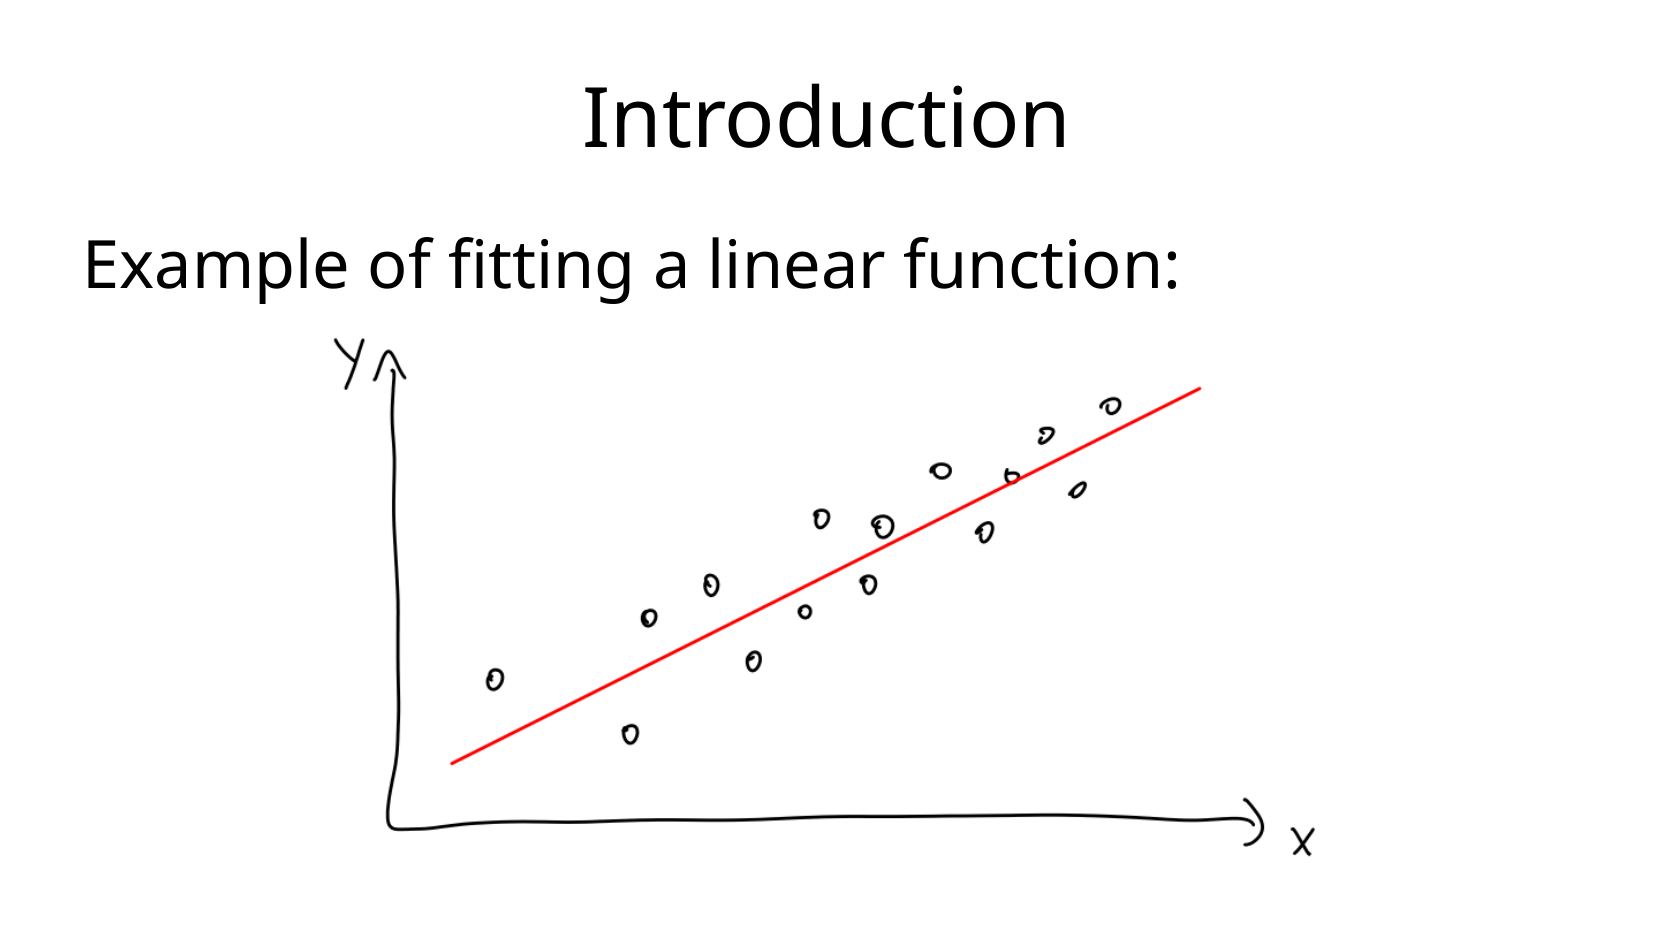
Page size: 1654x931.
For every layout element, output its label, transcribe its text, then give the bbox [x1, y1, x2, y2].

picture [308, 307, 1346, 886]
list Example of fitting a linear function: [82, 217, 1571, 811]
title Introduction [82, 37, 1571, 193]
